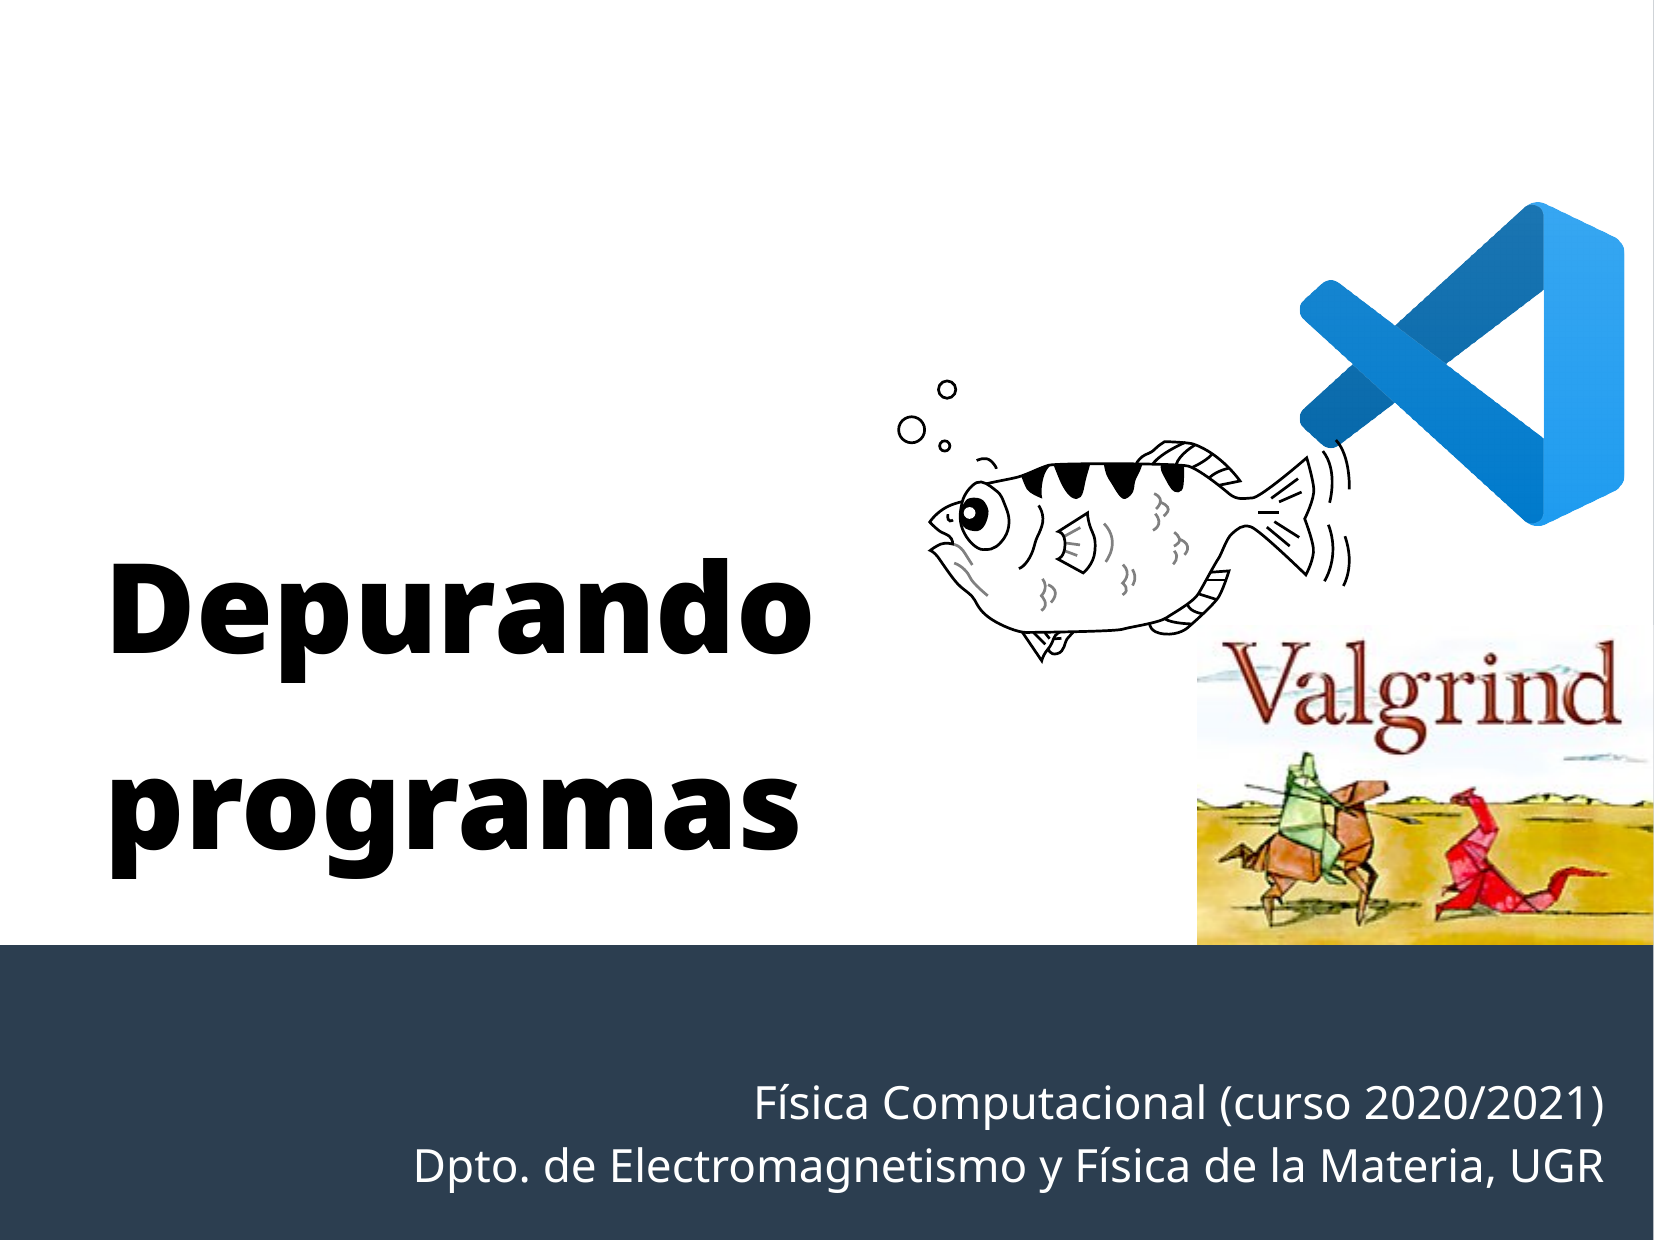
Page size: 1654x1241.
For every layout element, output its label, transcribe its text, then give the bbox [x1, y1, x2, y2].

picture [874, 200, 1654, 945]
title Depurando programas [0, 165, 945, 886]
subtitle Física Computacional (curso 2020/2021) Dpto. de Electromagnetismo y Física de la Materia, UGR [248, 929, 1606, 1197]
